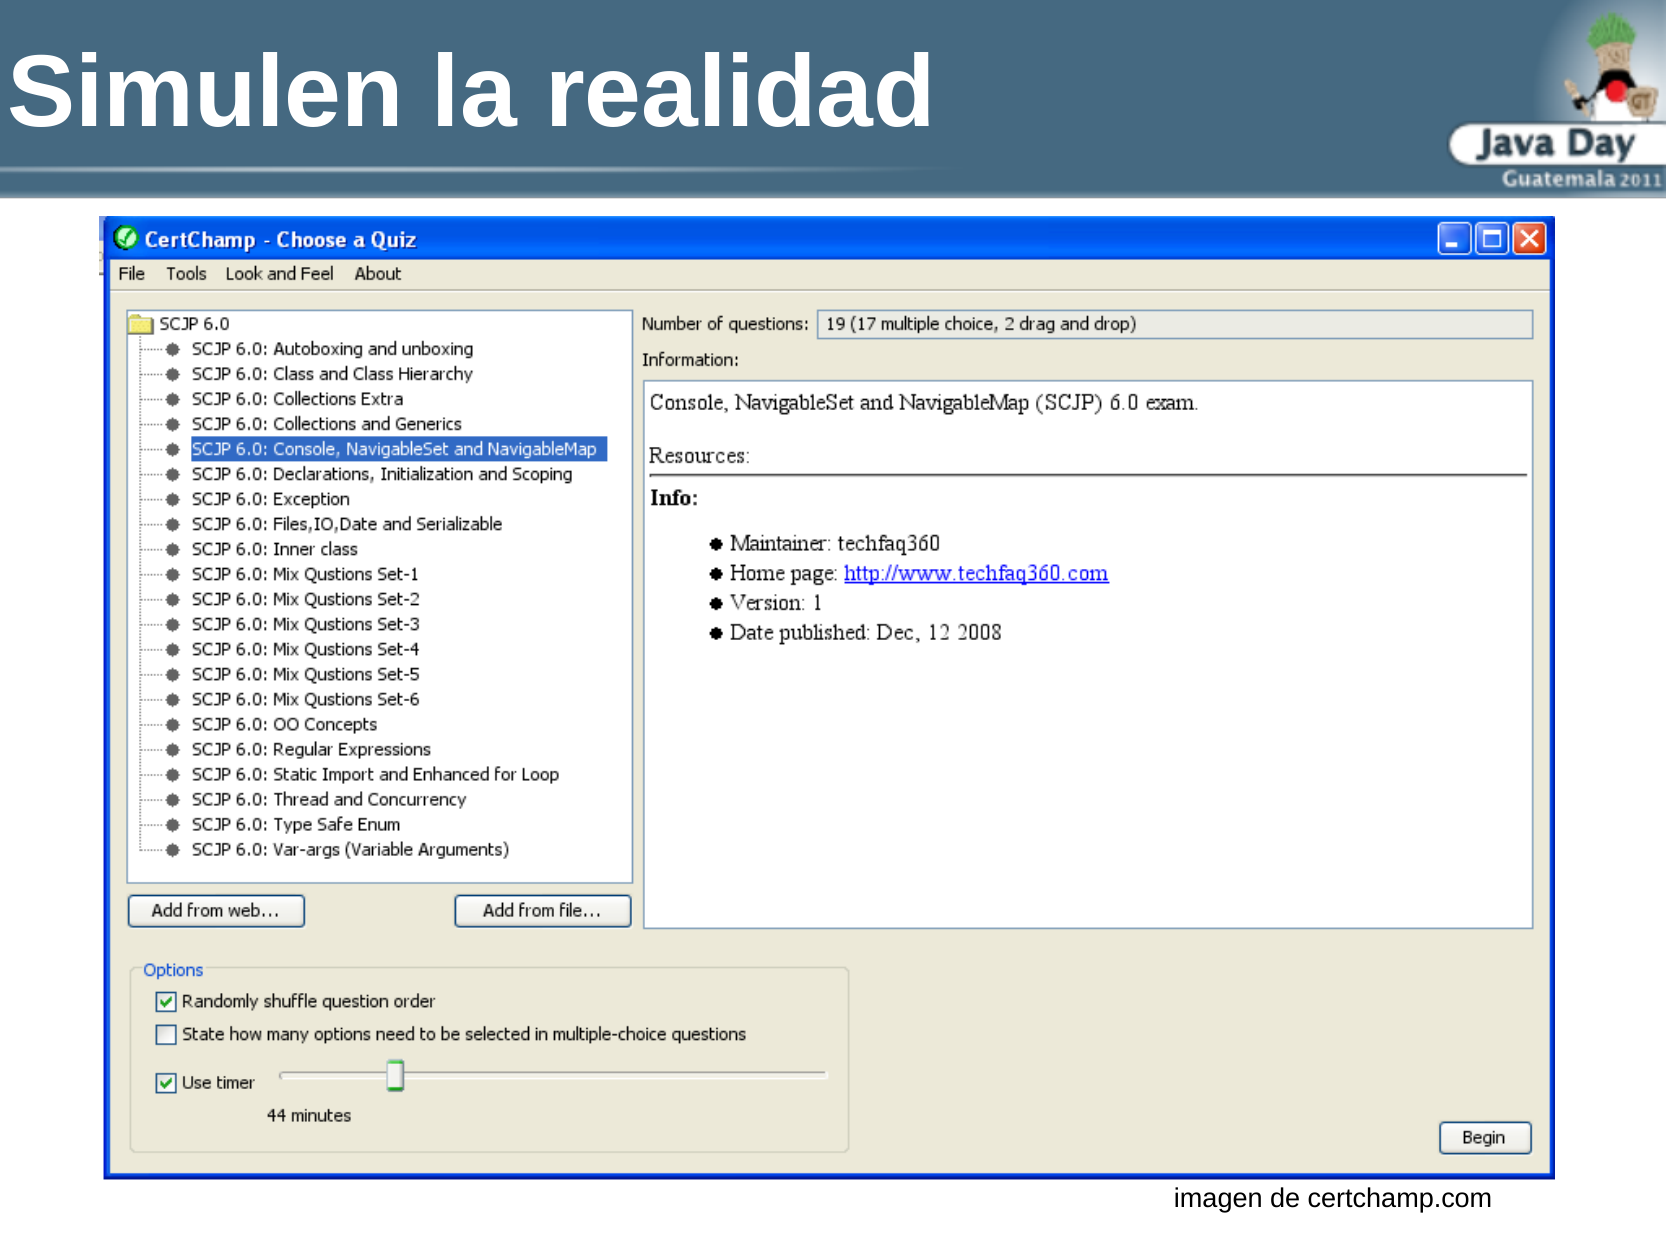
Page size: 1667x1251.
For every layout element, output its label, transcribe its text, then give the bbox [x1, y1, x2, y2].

picture [0, 0, 1666, 200]
text_box Simulen la realidad [7, 33, 1502, 151]
picture [99, 216, 1555, 1186]
text_box imagen de certchamp.com [1173, 1183, 1551, 1215]
